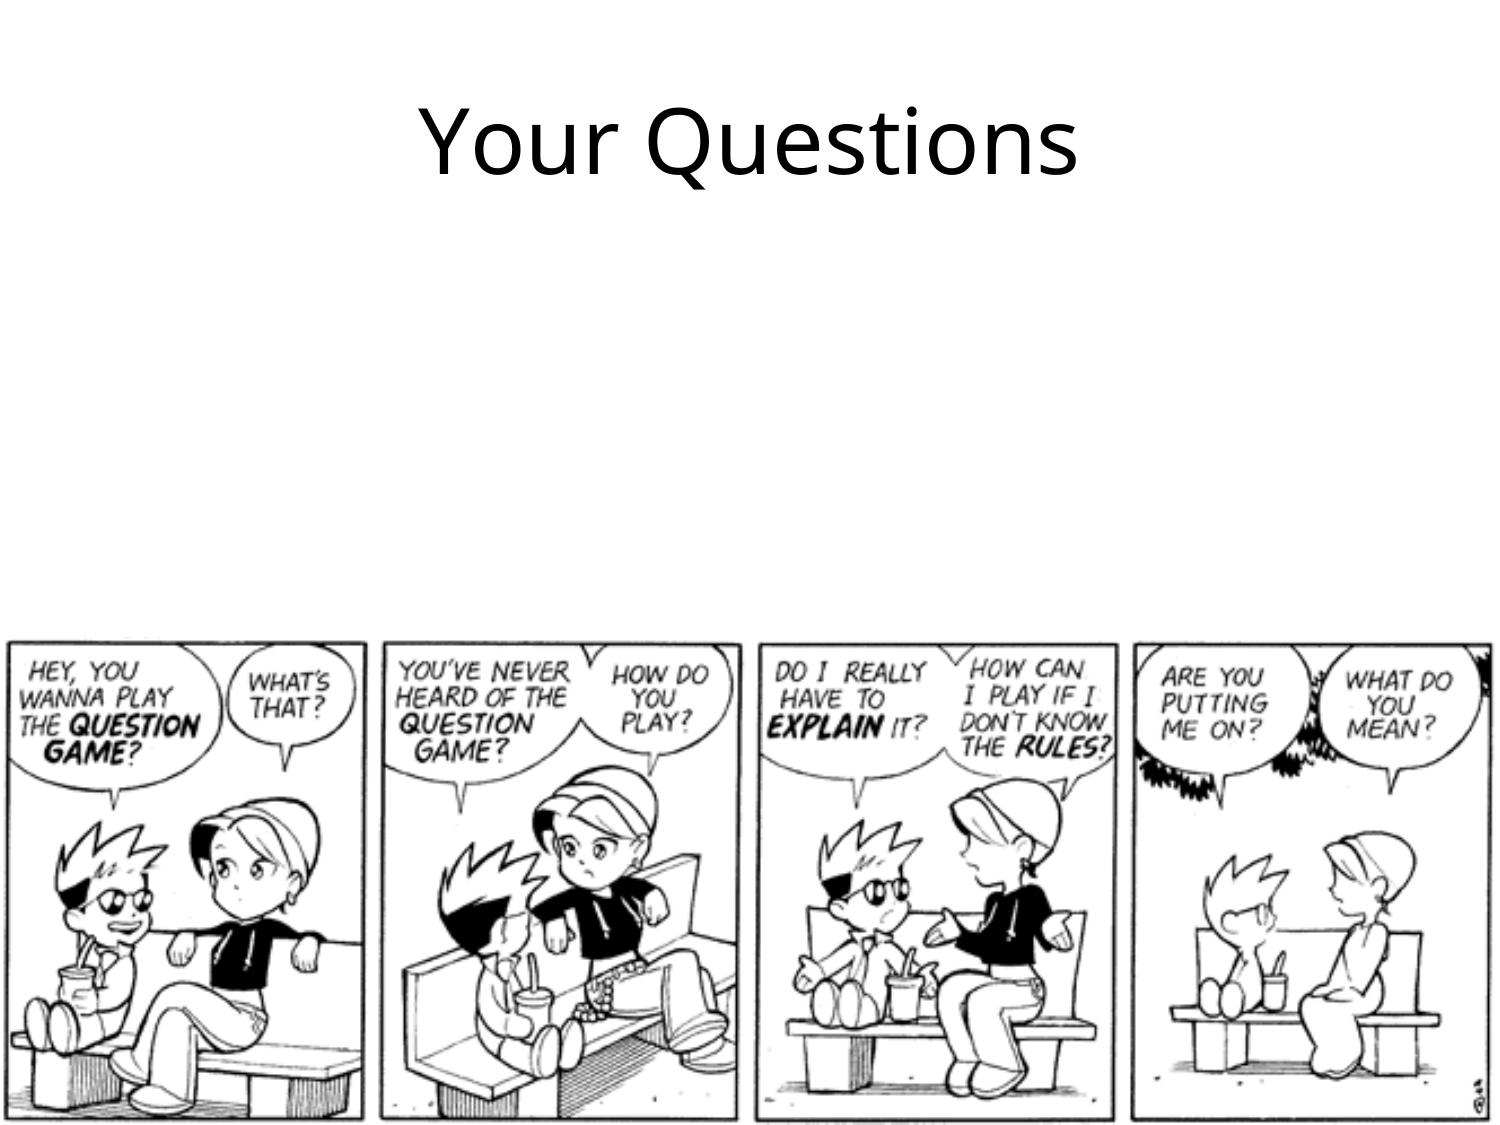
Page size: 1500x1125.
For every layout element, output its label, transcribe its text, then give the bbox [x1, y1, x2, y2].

picture [0, 637, 1497, 1125]
title Your Questions [24, 45, 1476, 233]
